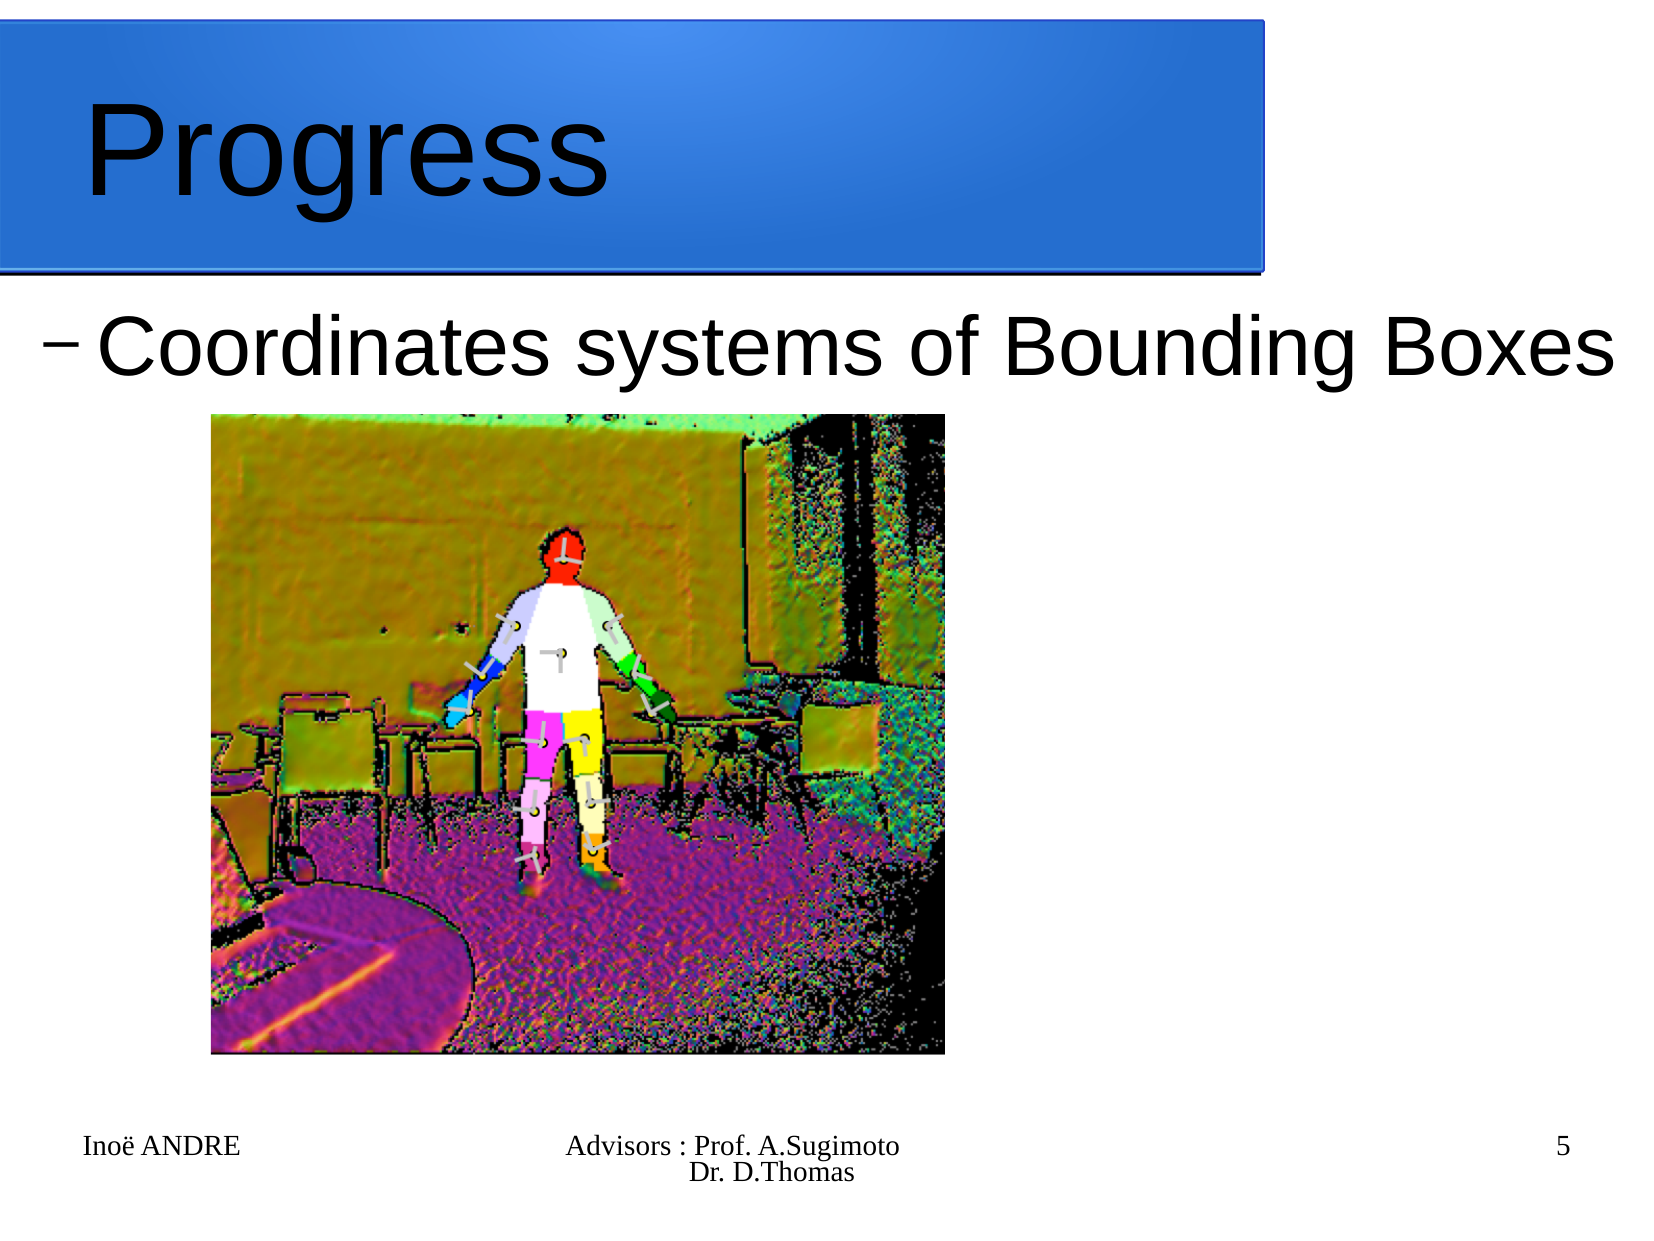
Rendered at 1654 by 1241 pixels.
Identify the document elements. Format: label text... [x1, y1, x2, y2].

list Coordinates systems of Bounding Boxes [0, 299, 1654, 1051]
picture [210, 1051, 945, 1066]
title Progress [82, 47, 1235, 252]
